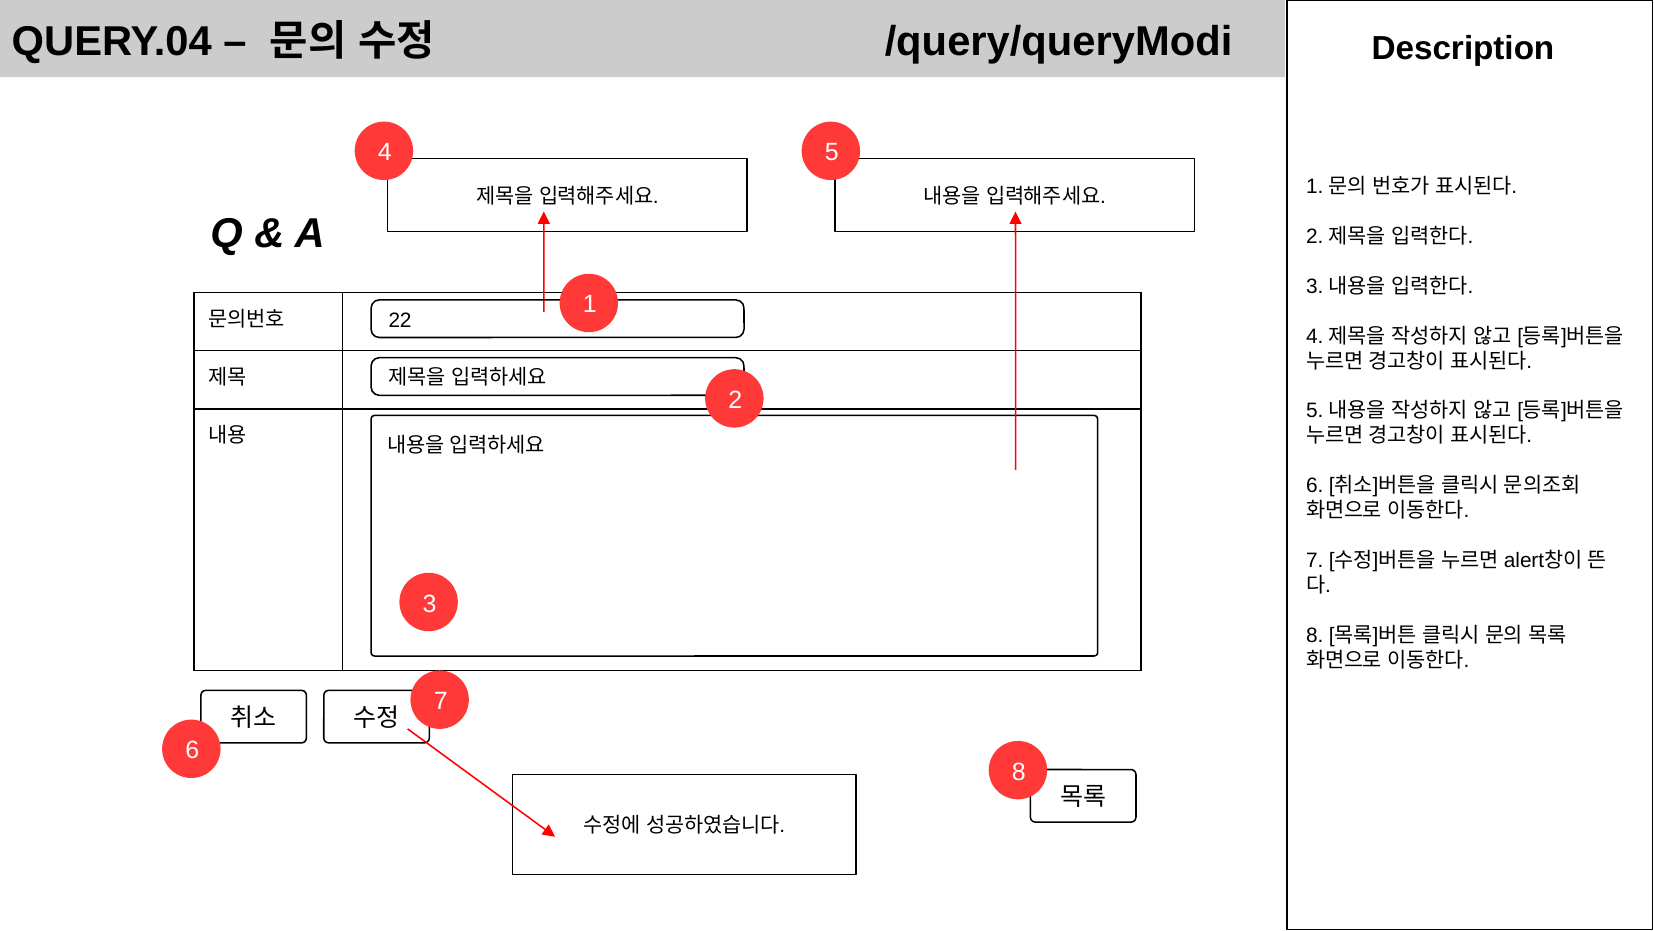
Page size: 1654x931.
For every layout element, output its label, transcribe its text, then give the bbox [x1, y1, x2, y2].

text_box 22 [371, 299, 745, 338]
text_box 제목을 입력하세요 [371, 357, 744, 396]
text_box [1287, 0, 1653, 930]
text_box 내용을 입력하세요 [371, 415, 1098, 657]
table_cell 내용 [195, 410, 342, 670]
text_box 5 [801, 121, 861, 181]
table_cell [343, 410, 1140, 670]
text_box 1. 문의 번호가 표시된다. 2. 제목을 입력한다. 3. 내용을 입력한다. 4. 제목을 작성하지 않고 [등록]버튼을 누르면 경고창이 표시된다. 5. 내용을 작성하지 않고 [등록]버튼을 누르면 경고창이 표시된다. 6. [취소]버튼을 클릭시 문의조회 화면으로 이동한다. 7. [수정]버튼을 누르면 alert창이 뜬다. 8. [목록]버튼 클릭시 문의 목록 화면으로 이동한다. [1291, 0, 1641, 923]
text_box Description [1291, 18, 1635, 77]
table_header [545, 293, 561, 299]
table_header [343, 293, 1014, 350]
text_box 7 [410, 670, 469, 729]
text_box 목록 [1030, 769, 1136, 823]
text_box 내용을 입력해주세요. [834, 158, 1195, 232]
text_box 수정에 성공하였습니다. [512, 774, 857, 875]
text_box 제목을 입력해주세요. [387, 158, 748, 232]
table_cell 제목 [195, 351, 342, 408]
table_cell [1017, 351, 1140, 408]
table_cell [343, 351, 1014, 408]
text_box 2 [705, 369, 764, 428]
text_box 8 [988, 740, 1048, 800]
text_box 수정 [323, 690, 430, 743]
text_box 4 [354, 121, 414, 181]
text_box 3 [399, 572, 458, 632]
table_cell [760, 410, 1014, 415]
text_box Q & A [193, 201, 342, 261]
table_header 문의번호 [195, 293, 342, 350]
table_header [1017, 293, 1140, 350]
text_box 1 [559, 273, 619, 333]
text_box 6 [162, 719, 221, 779]
text_box 취소 [200, 690, 307, 743]
text_box QUERY.04 – 문의 수정 /query/queryModi [0, 0, 1285, 78]
